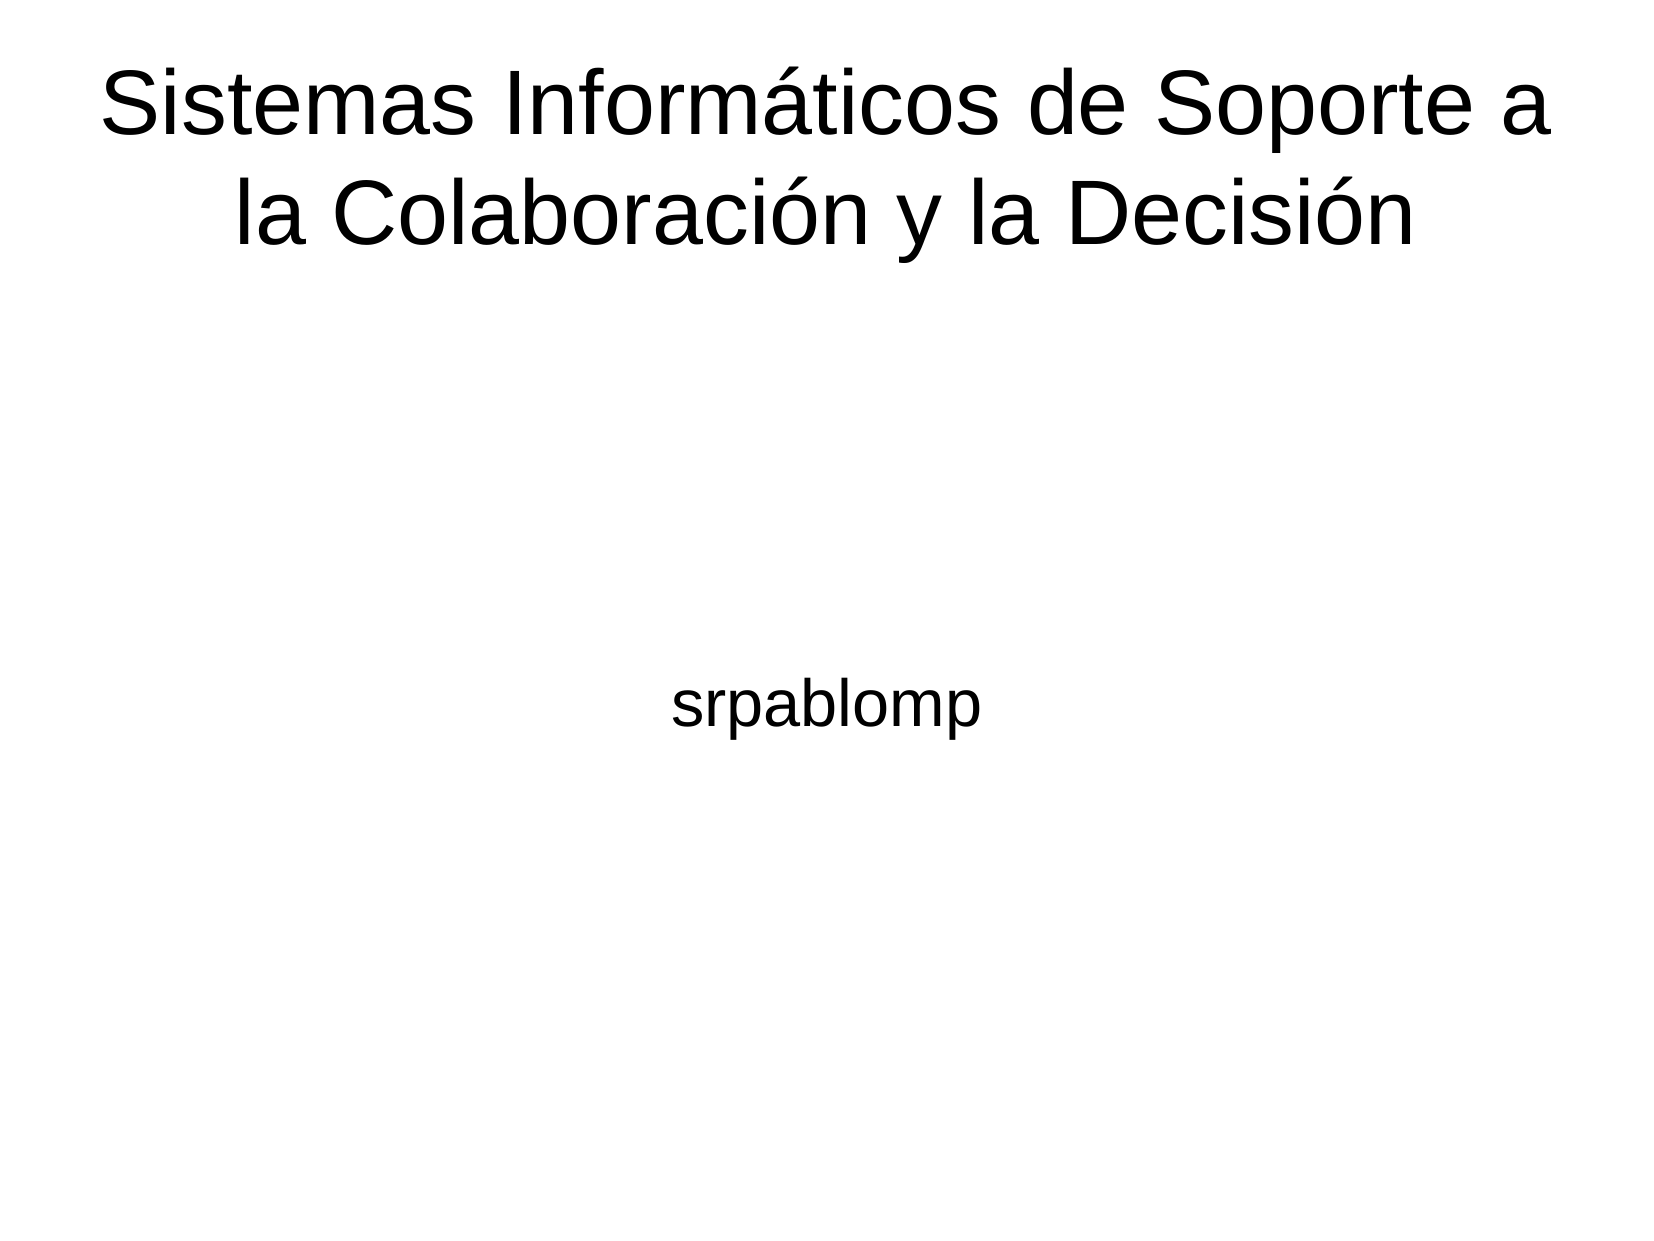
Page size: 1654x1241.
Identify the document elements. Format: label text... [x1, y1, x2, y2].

title Sistemas Informáticos de Soporte a la Colaboración y la Decisión [82, 49, 1571, 257]
subtitle srpablomp [82, 659, 1571, 740]
